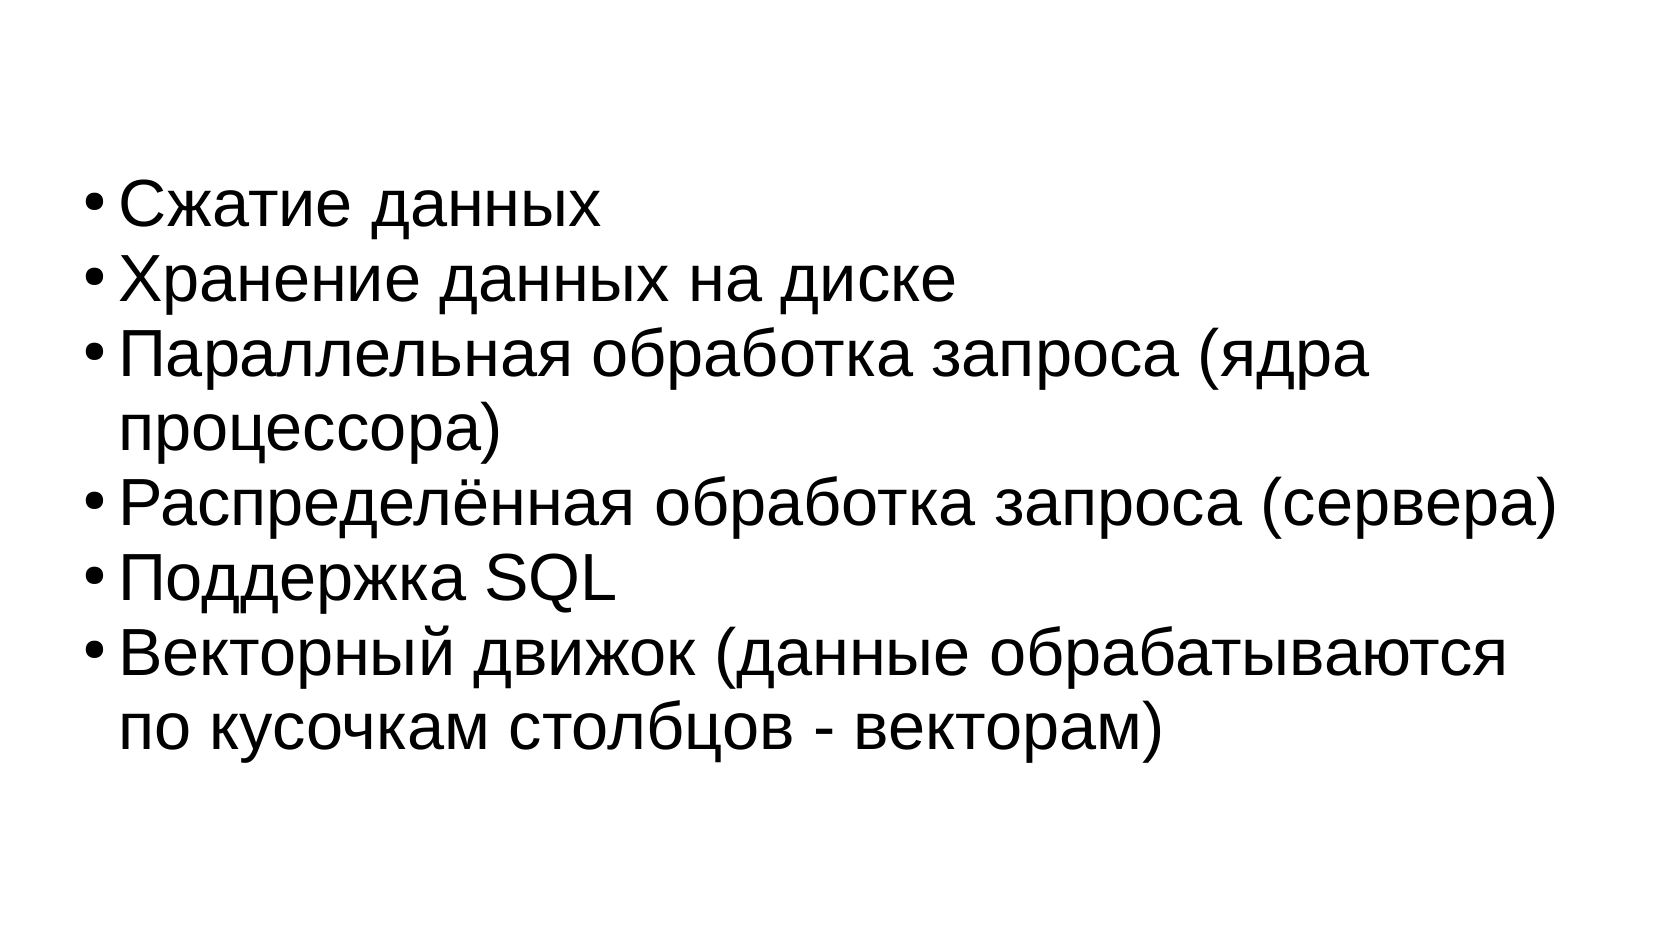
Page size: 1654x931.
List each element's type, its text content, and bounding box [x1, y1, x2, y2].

subtitle Сжатие данных Хранение данных на диске Параллельная обработка запроса (ядра процессора) Распределённая обработка запроса (сервера) Поддержка SQL Векторный движок (данные обрабатываются по кусочкам столбцов - векторам) [82, 90, 1571, 841]
